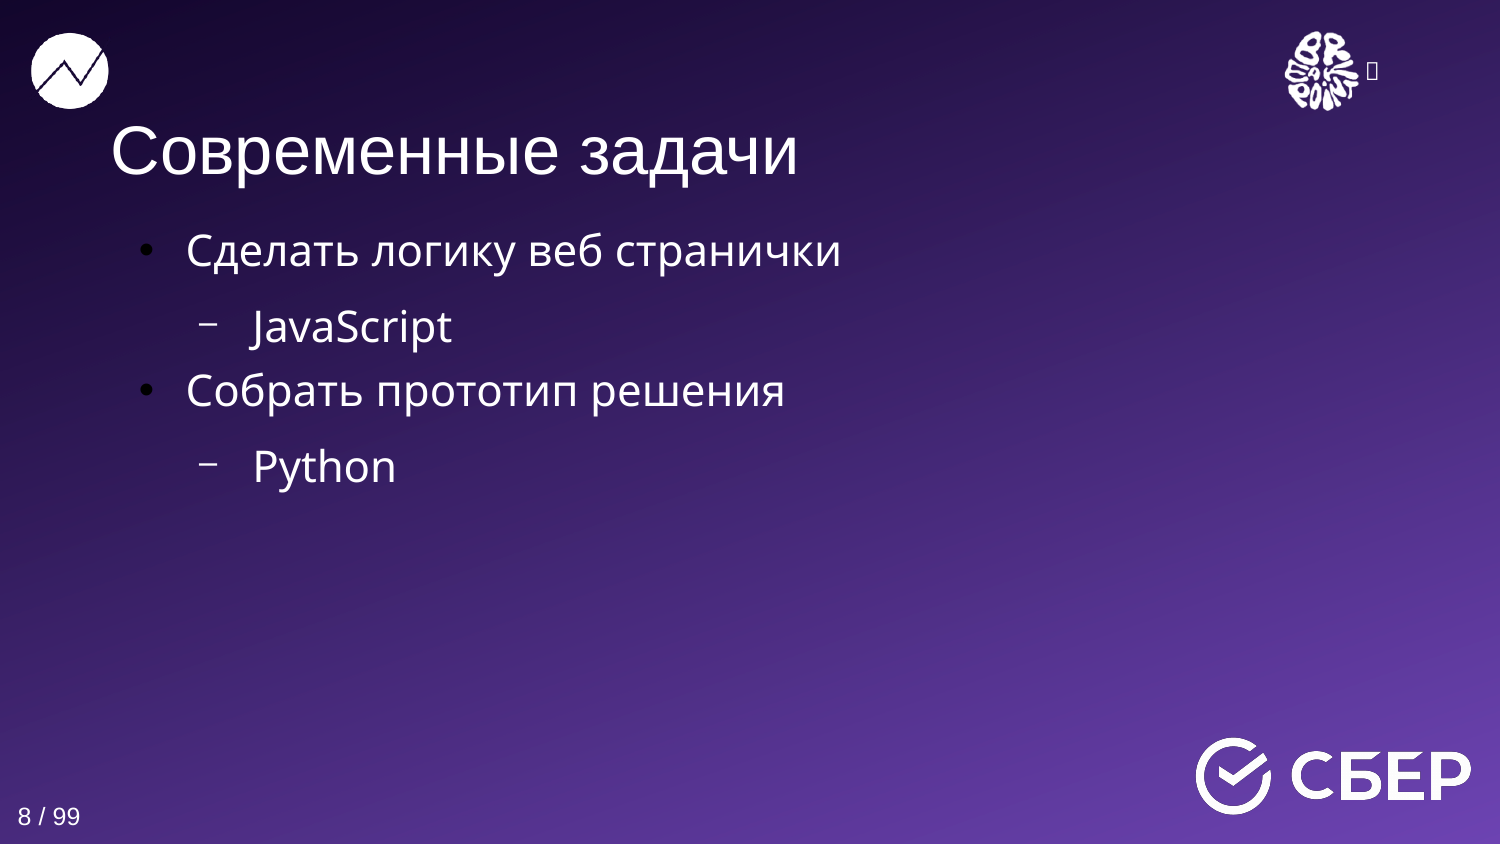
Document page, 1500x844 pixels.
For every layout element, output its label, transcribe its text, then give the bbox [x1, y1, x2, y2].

list Сделать логику веб странички JavaScript Собрать прототип решения Python [103, 224, 1397, 760]
title Современные задачи [103, 100, 1397, 205]
text_box 🐙 [1364, 36, 1489, 107]
text_box <number> / 99 [2, 795, 632, 839]
picture [0, 0, 1500, 844]
